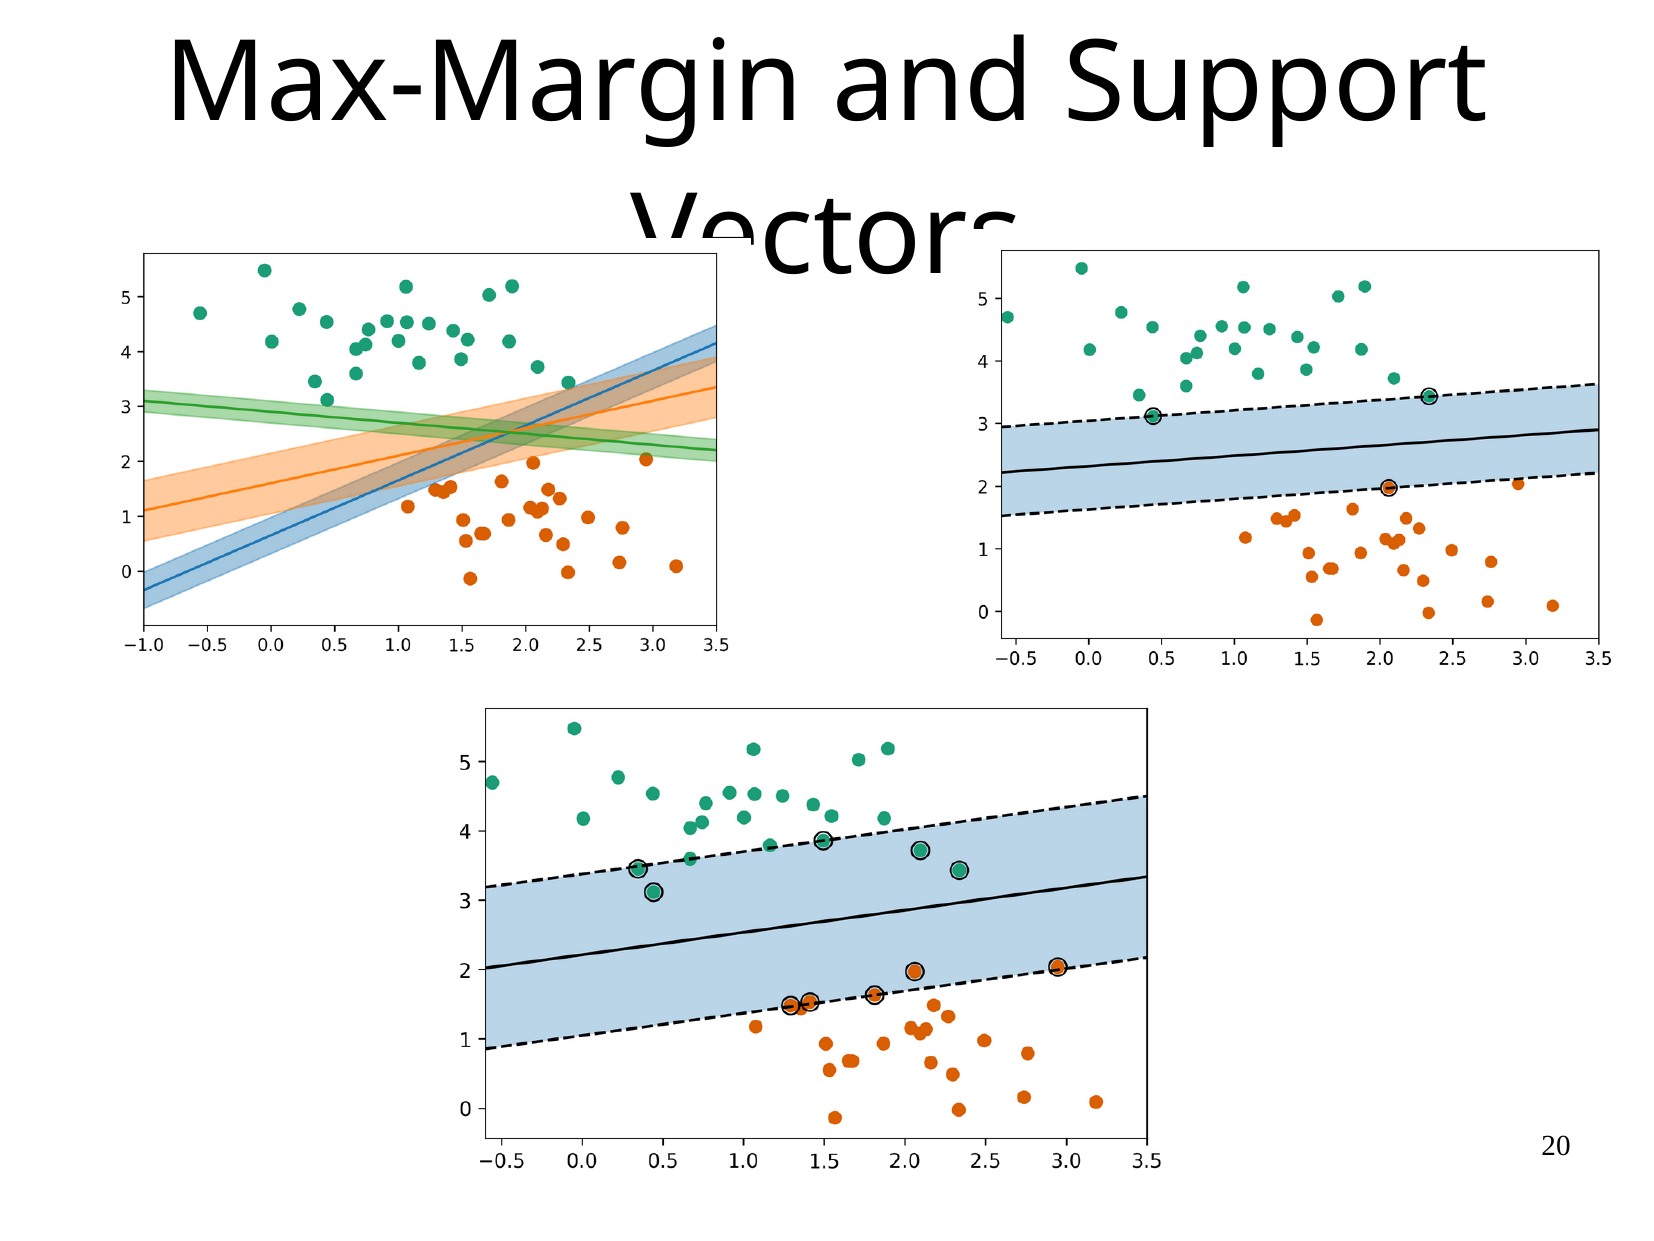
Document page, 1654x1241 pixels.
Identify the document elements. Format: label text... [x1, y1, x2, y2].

picture [450, 693, 1171, 1186]
title Max-Margin and Support Vectors [82, 49, 1571, 257]
picture [105, 238, 751, 661]
picture [952, 229, 1621, 676]
